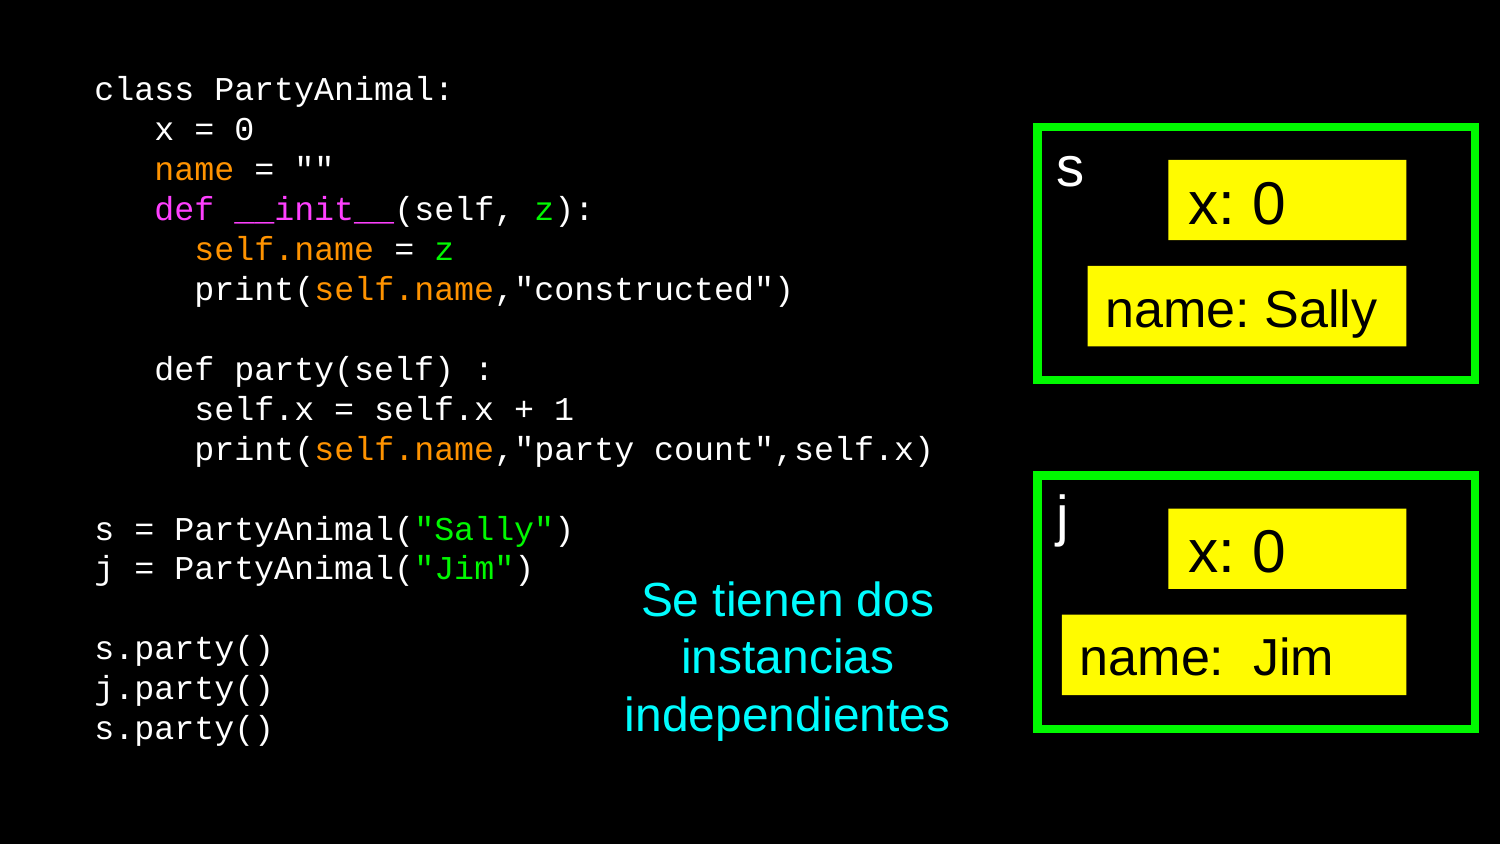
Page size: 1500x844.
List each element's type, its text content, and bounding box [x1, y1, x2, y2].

text_box s [1037, 126, 1476, 380]
text_box x: 0 [1168, 159, 1407, 241]
text_box Se tienen dos instancias independientes [588, 569, 987, 740]
text_box name: Jim [1061, 614, 1407, 696]
text_box j [1037, 475, 1476, 729]
text_box x: 0 [1168, 508, 1407, 589]
text_box name: Sally [1087, 265, 1407, 347]
text_box class PartyAnimal: x = 0 name = "" def __init__(self, z): self.name = z print(self.name,"constructed") def party(self) : self.x = self.x + 1 print(self.name,"party count",self.x) s = PartyAnimal("Sally") j = PartyAnimal("Jim") s.party() j.party() s.party() [90, 28, 1016, 786]
